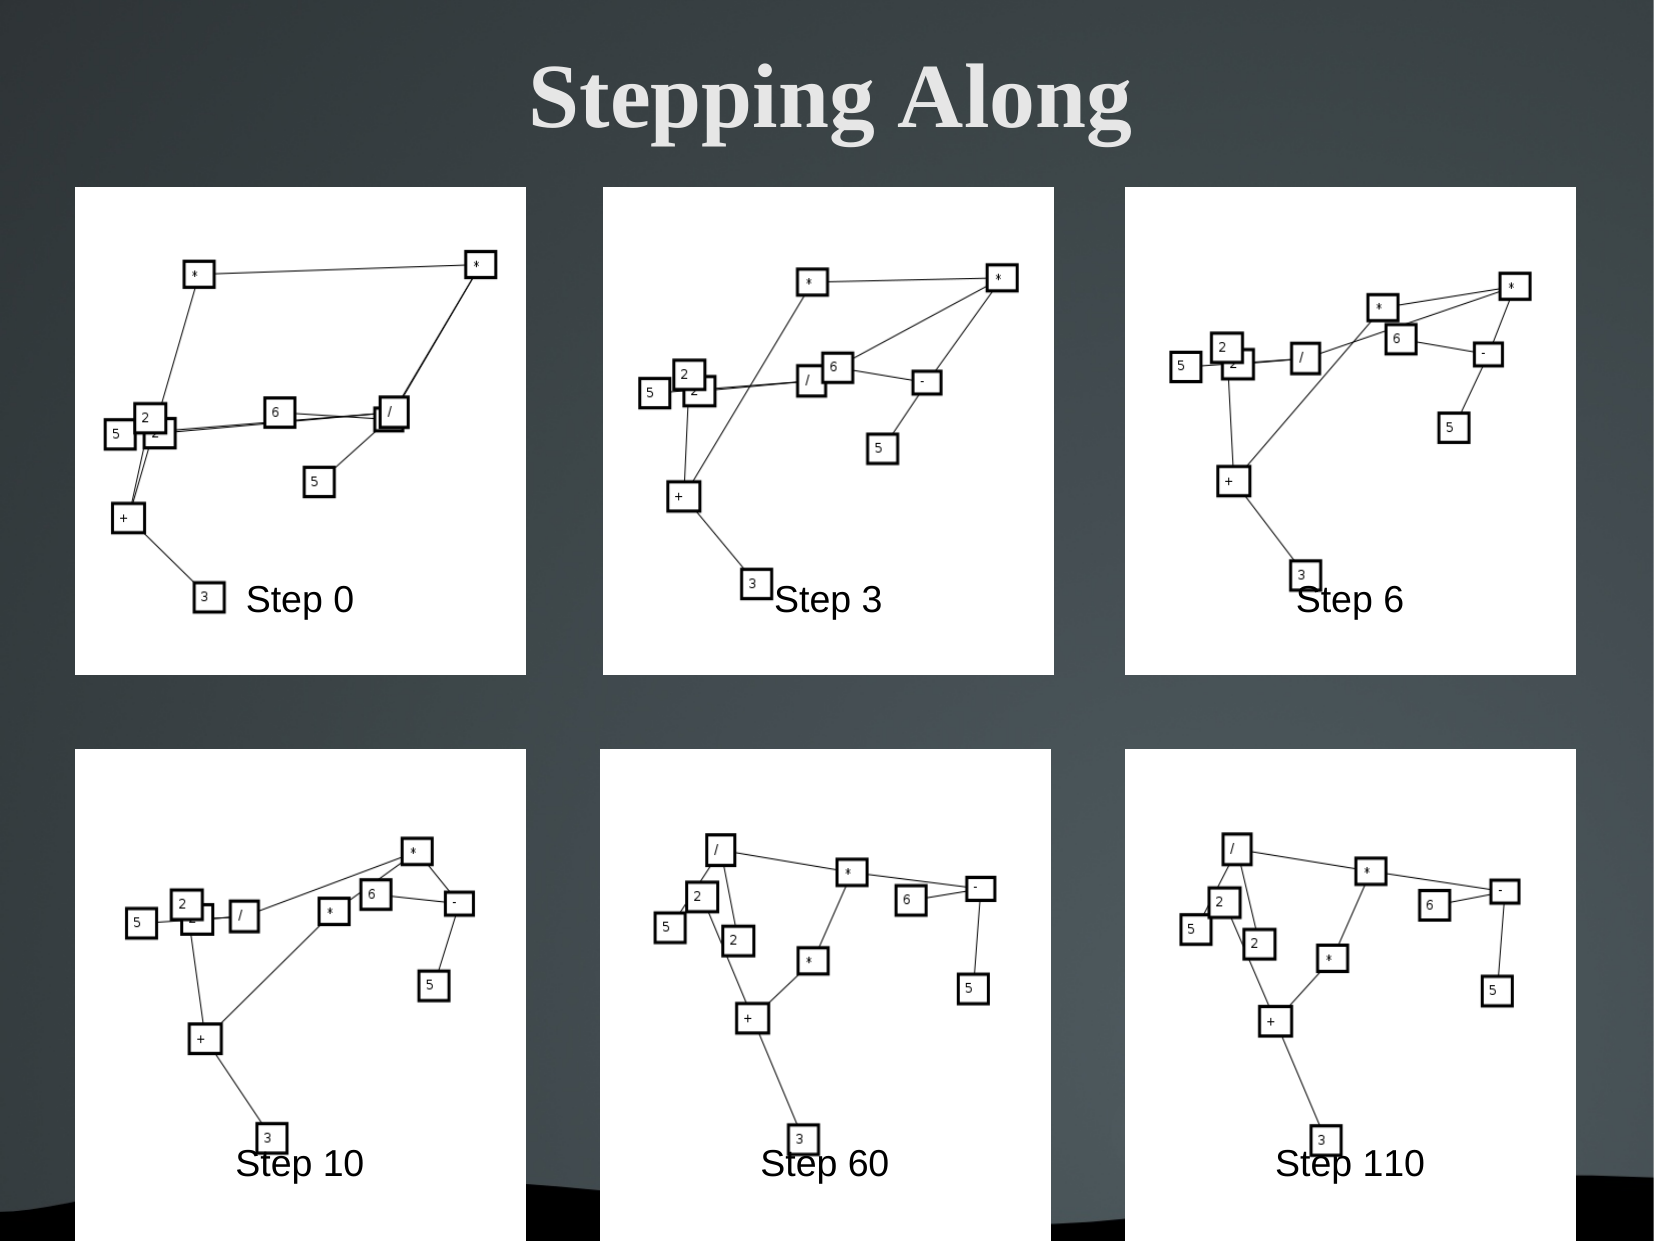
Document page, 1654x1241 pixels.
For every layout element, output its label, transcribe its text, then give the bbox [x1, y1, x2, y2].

title Stepping Along [86, 0, 1576, 193]
picture [0, 0, 1654, 1241]
